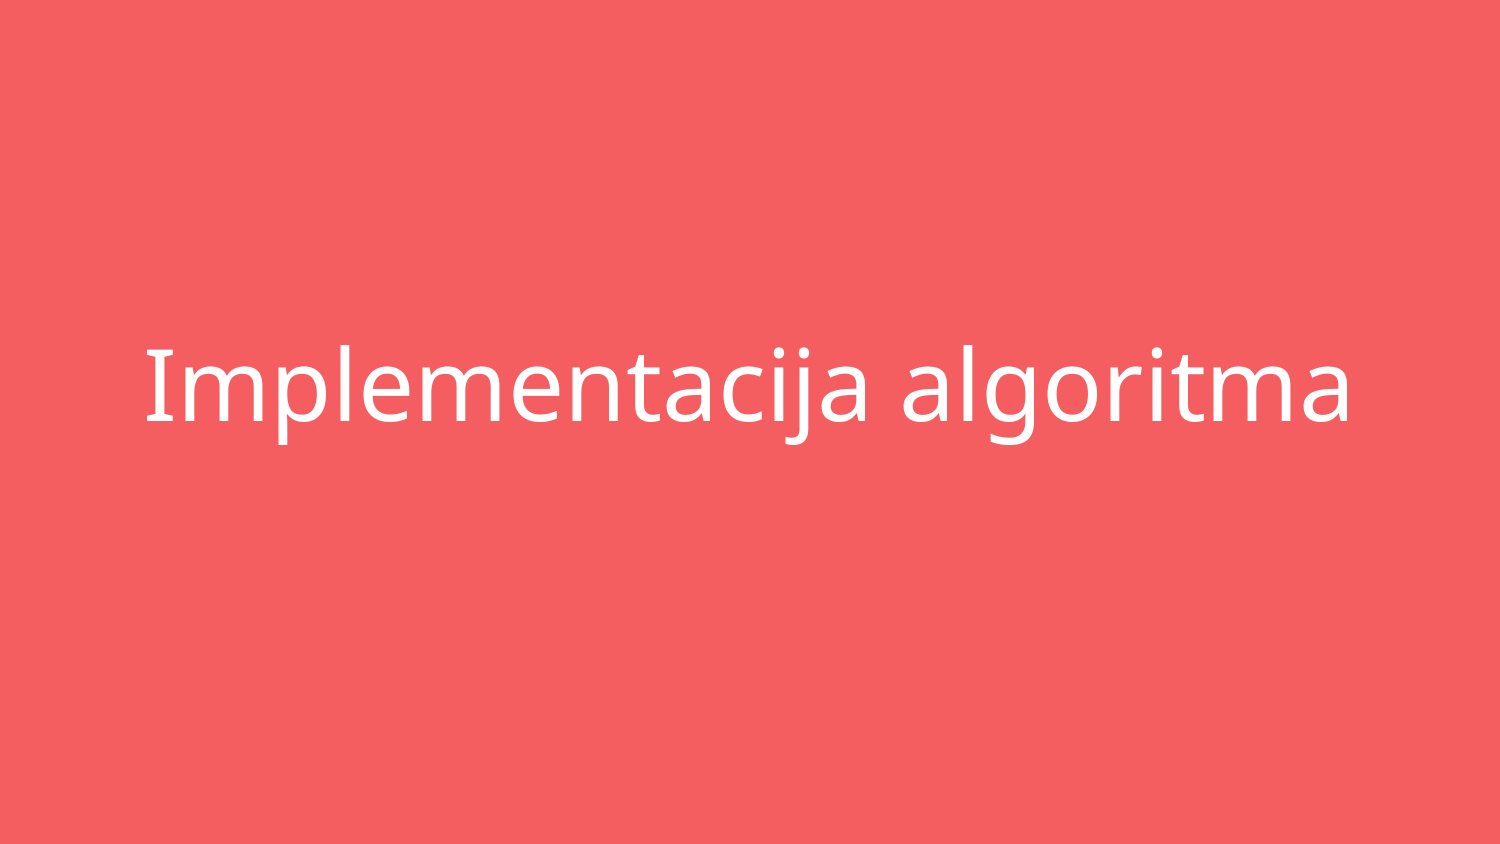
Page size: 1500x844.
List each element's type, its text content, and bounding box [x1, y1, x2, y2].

title Implementacija algoritma [83, 233, 1417, 529]
